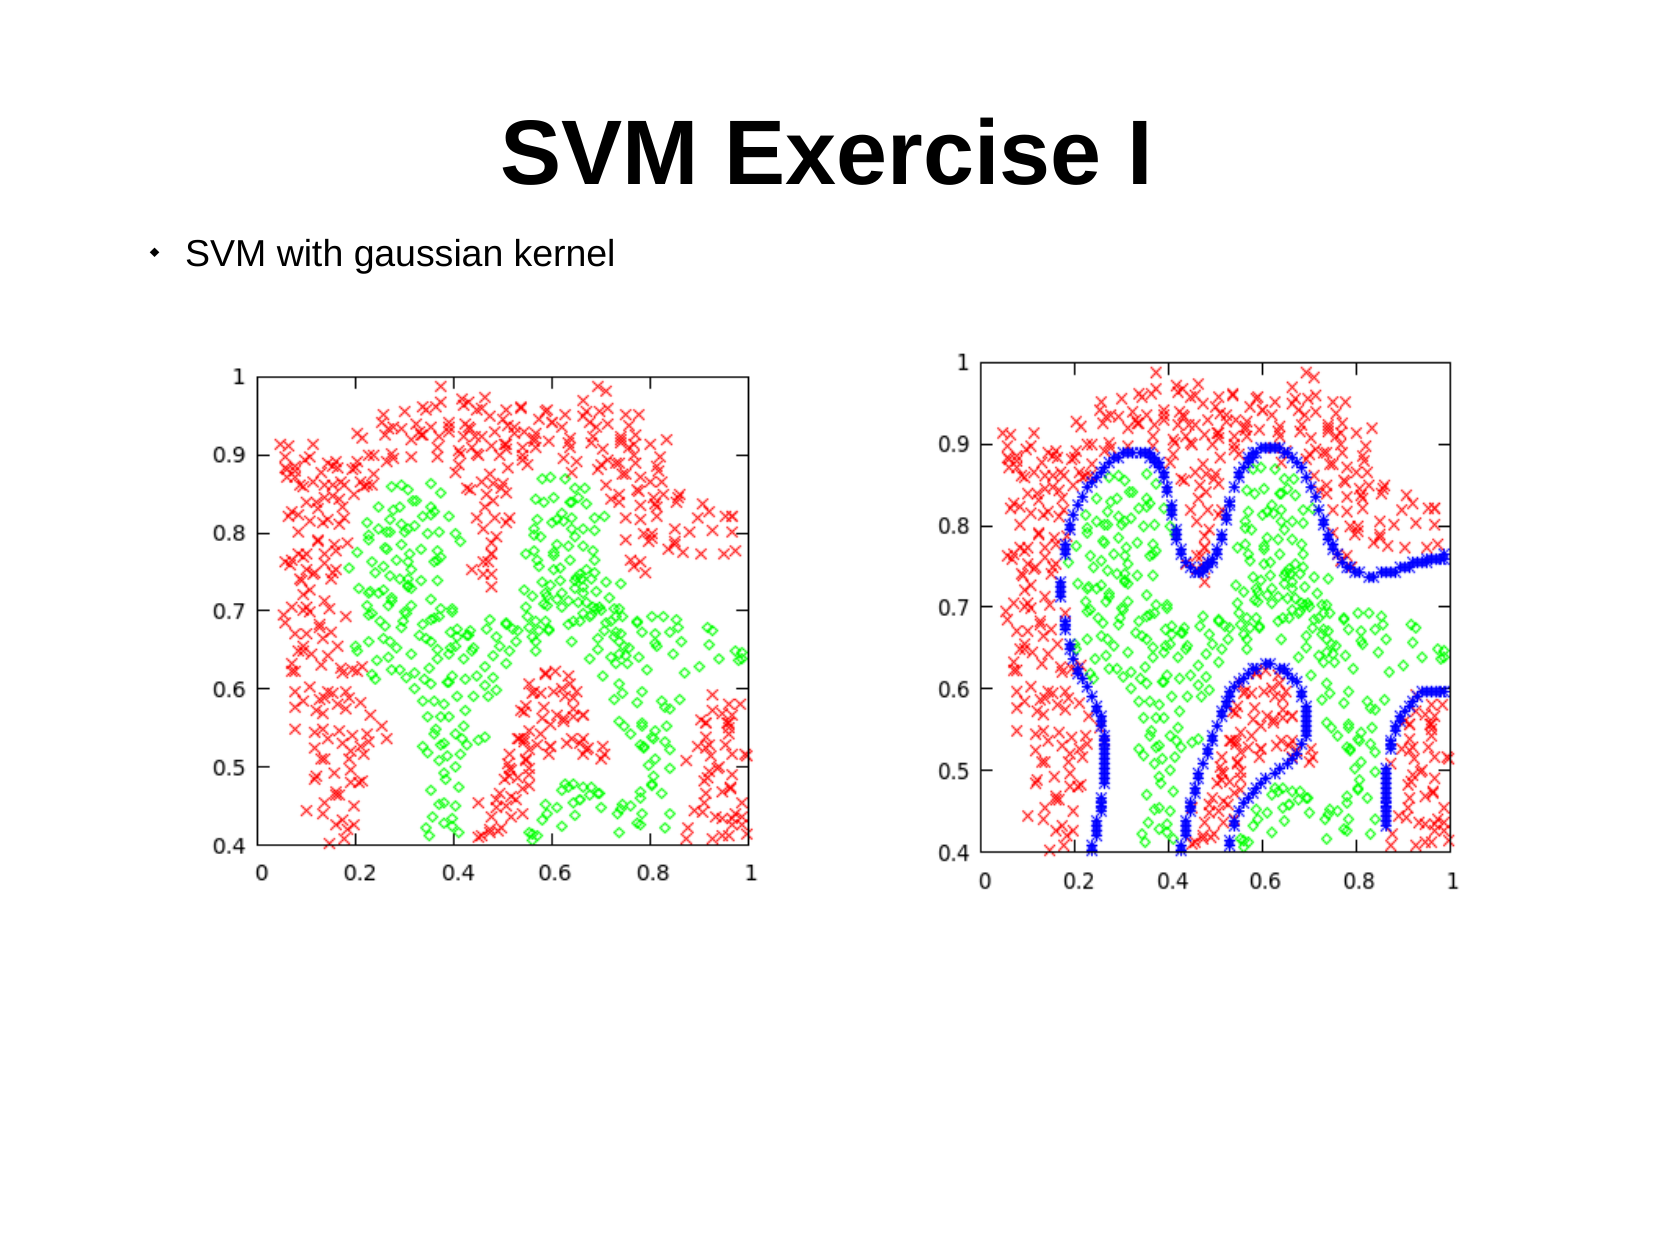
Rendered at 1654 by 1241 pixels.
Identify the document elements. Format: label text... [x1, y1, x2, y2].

picture [198, 350, 784, 890]
text_box SVM with gaussian kernel [135, 225, 1493, 282]
title SVM Exercise I [82, 49, 1571, 257]
picture [924, 341, 1503, 899]
